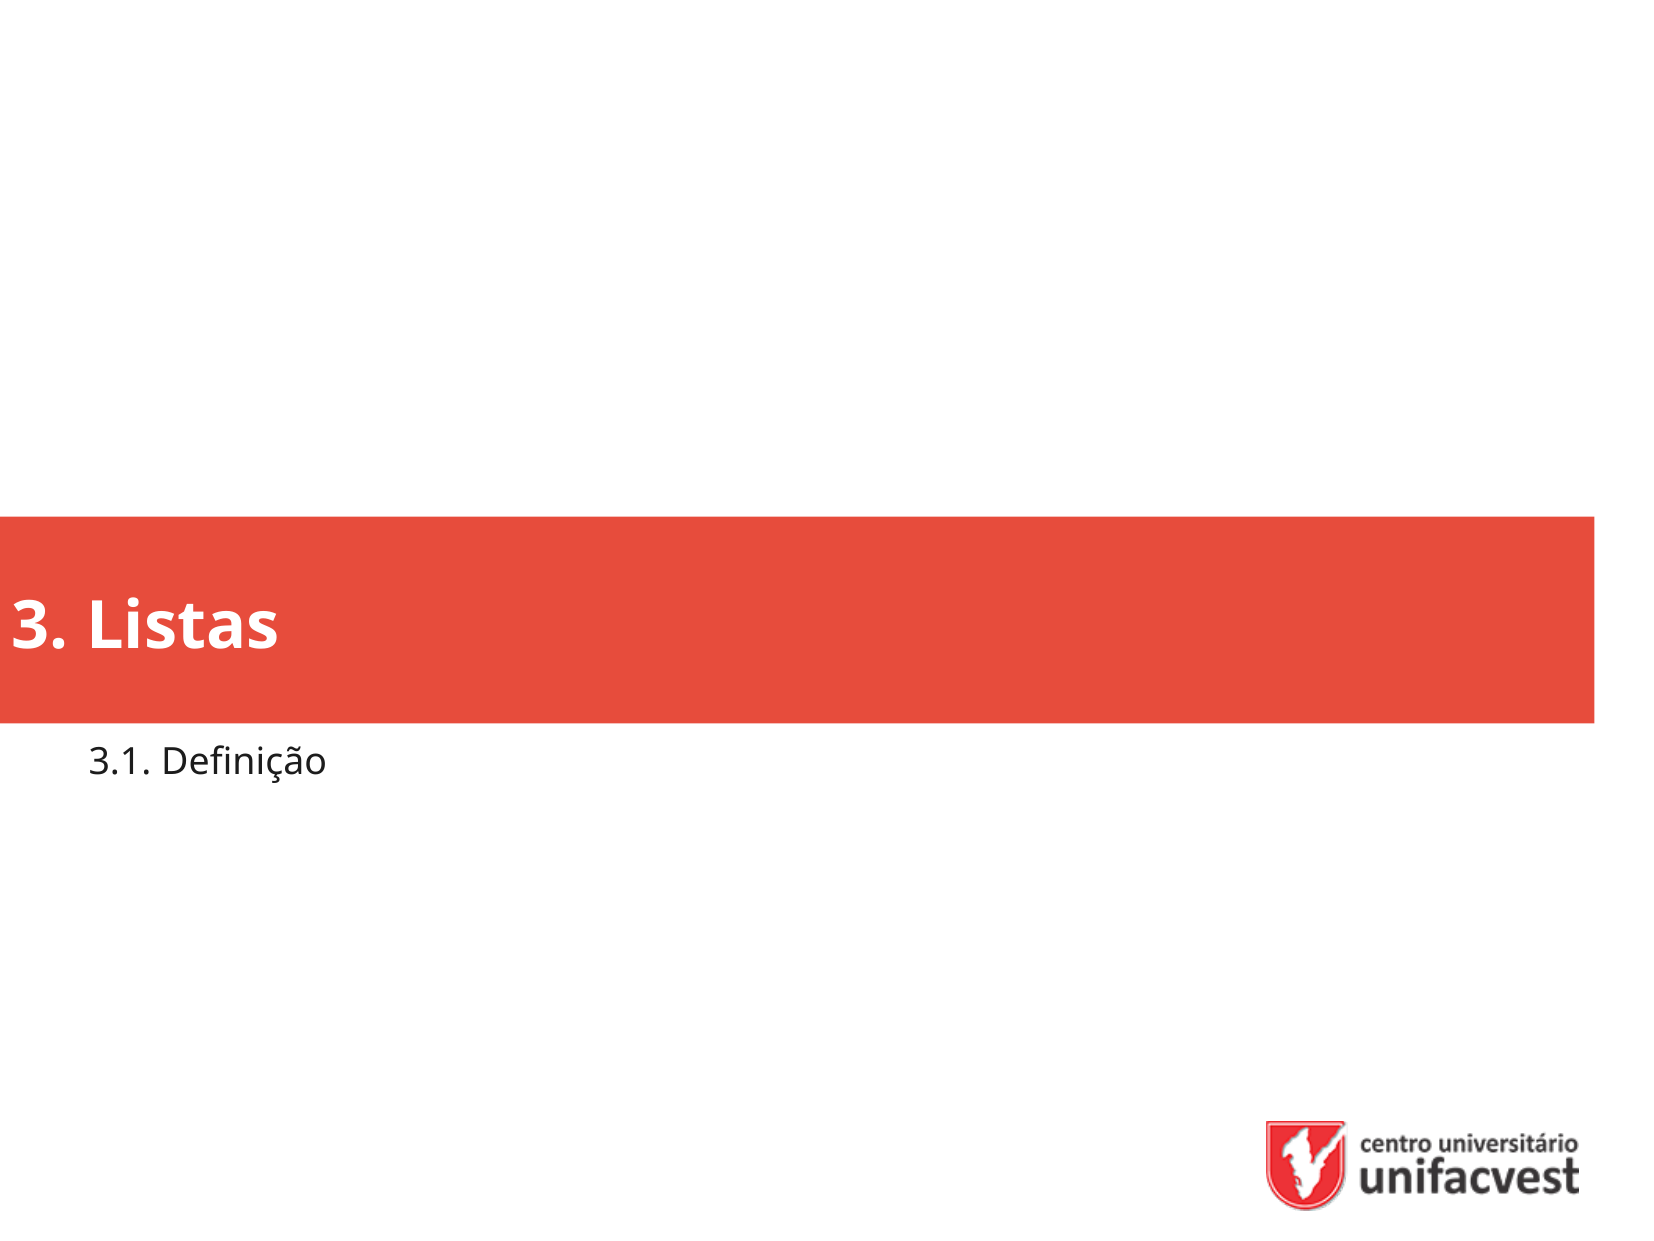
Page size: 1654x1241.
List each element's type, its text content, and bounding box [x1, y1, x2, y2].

text_box [1238, 1120, 1654, 1212]
title 3. Listas [11, 513, 1607, 663]
picture [1266, 1121, 1579, 1211]
subtitle 3.1. Definição [88, 735, 1595, 1097]
